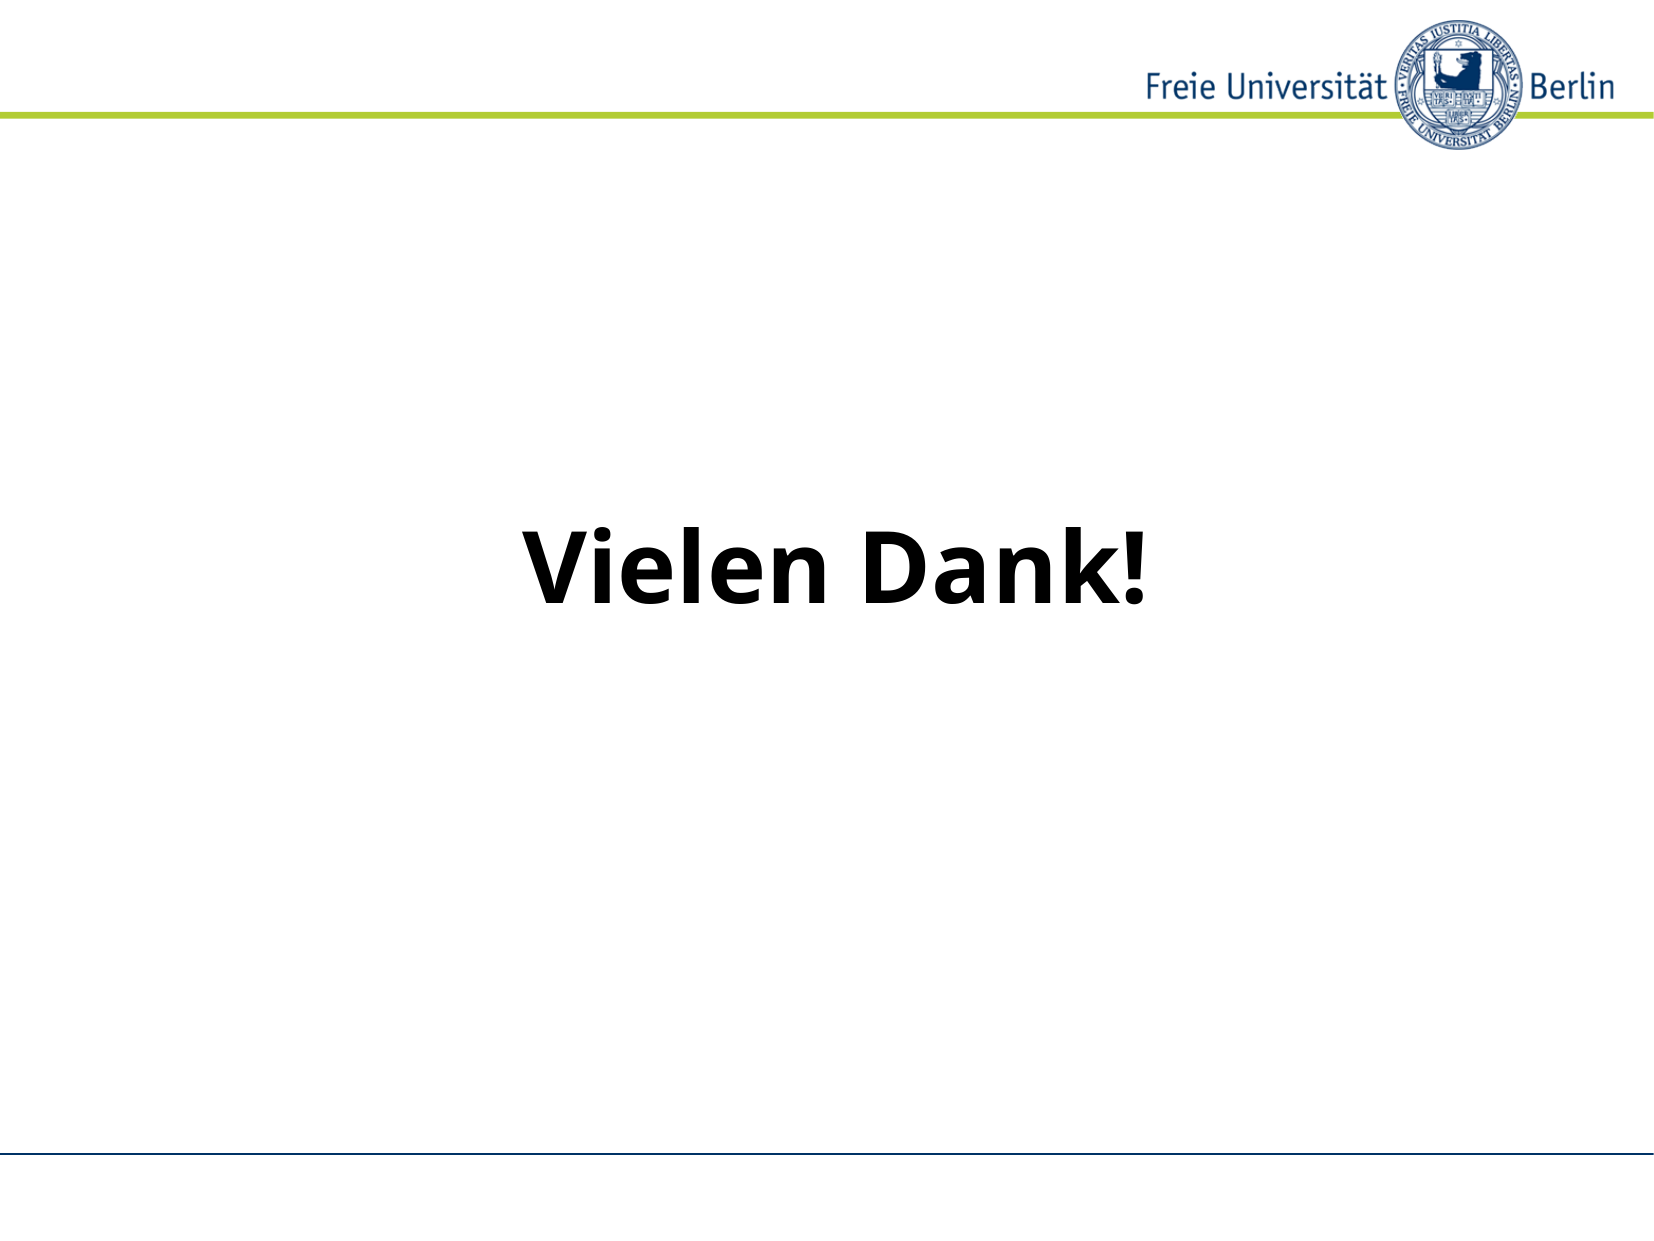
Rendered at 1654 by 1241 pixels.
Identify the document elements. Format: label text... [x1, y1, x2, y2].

title Vielen Dank! [354, 503, 1318, 641]
picture [1139, 20, 1620, 151]
